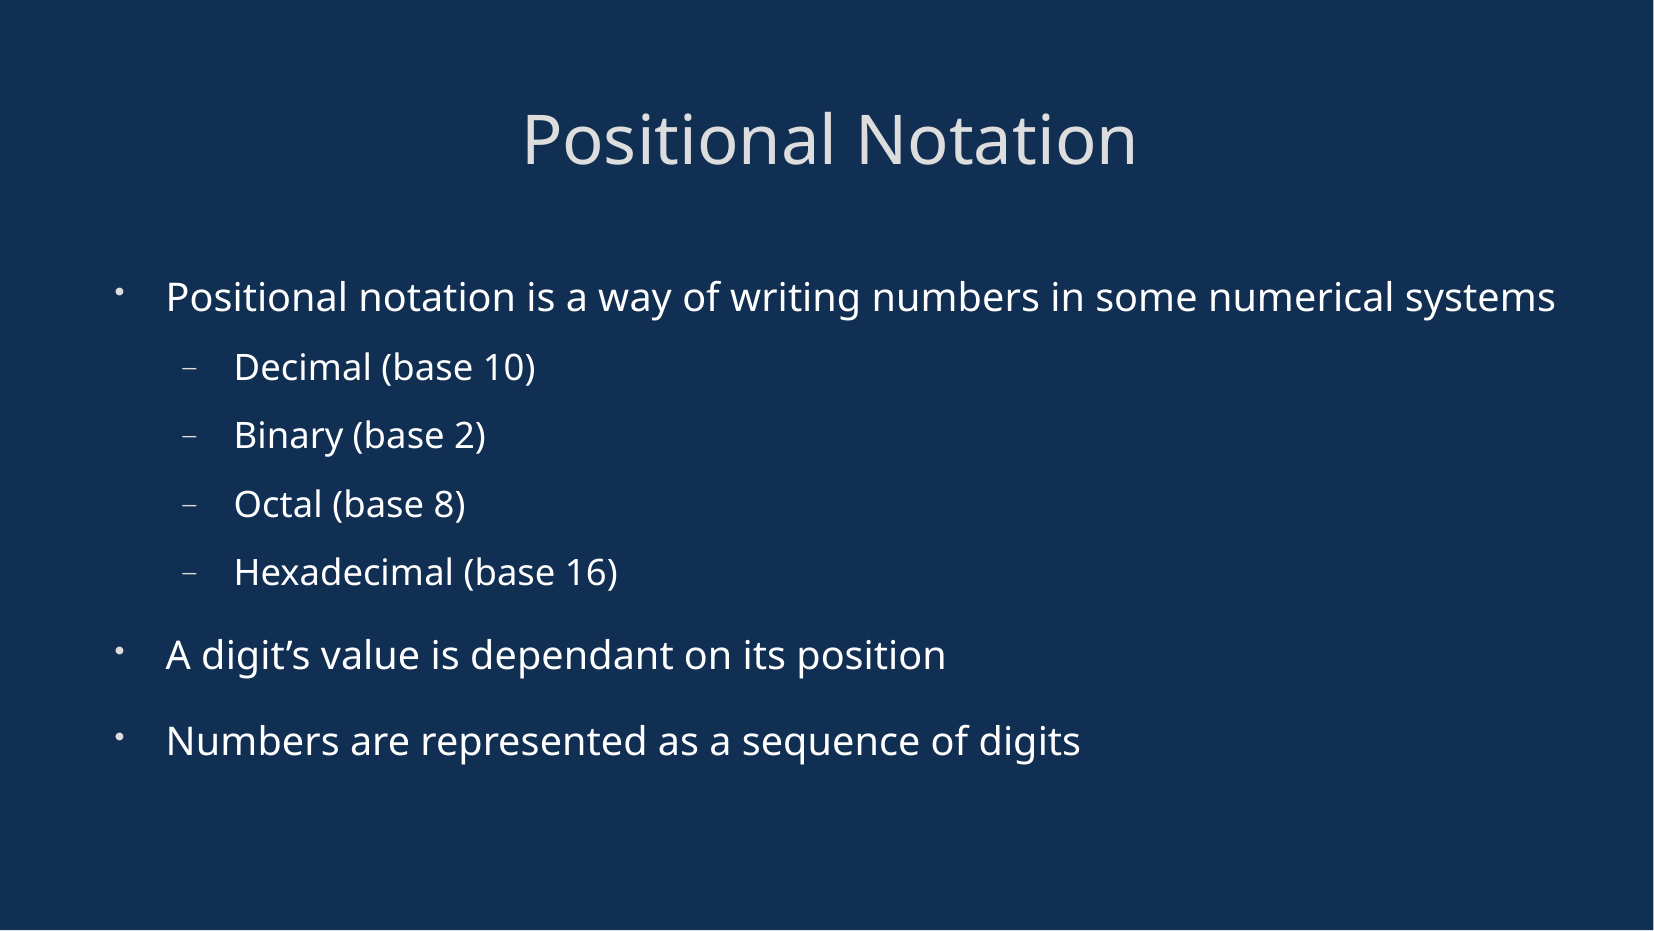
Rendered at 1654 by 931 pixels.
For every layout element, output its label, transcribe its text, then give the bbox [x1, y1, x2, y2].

list Positional notation is a way of writing numbers in some numerical systems Decimal (base 10) Binary (base 2) Octal (base 8) Hexadecimal (base 16) A digit’s value is dependant on its position Numbers are represented as a sequence of digits [97, 268, 1563, 806]
title Positional Notation [97, 56, 1563, 220]
